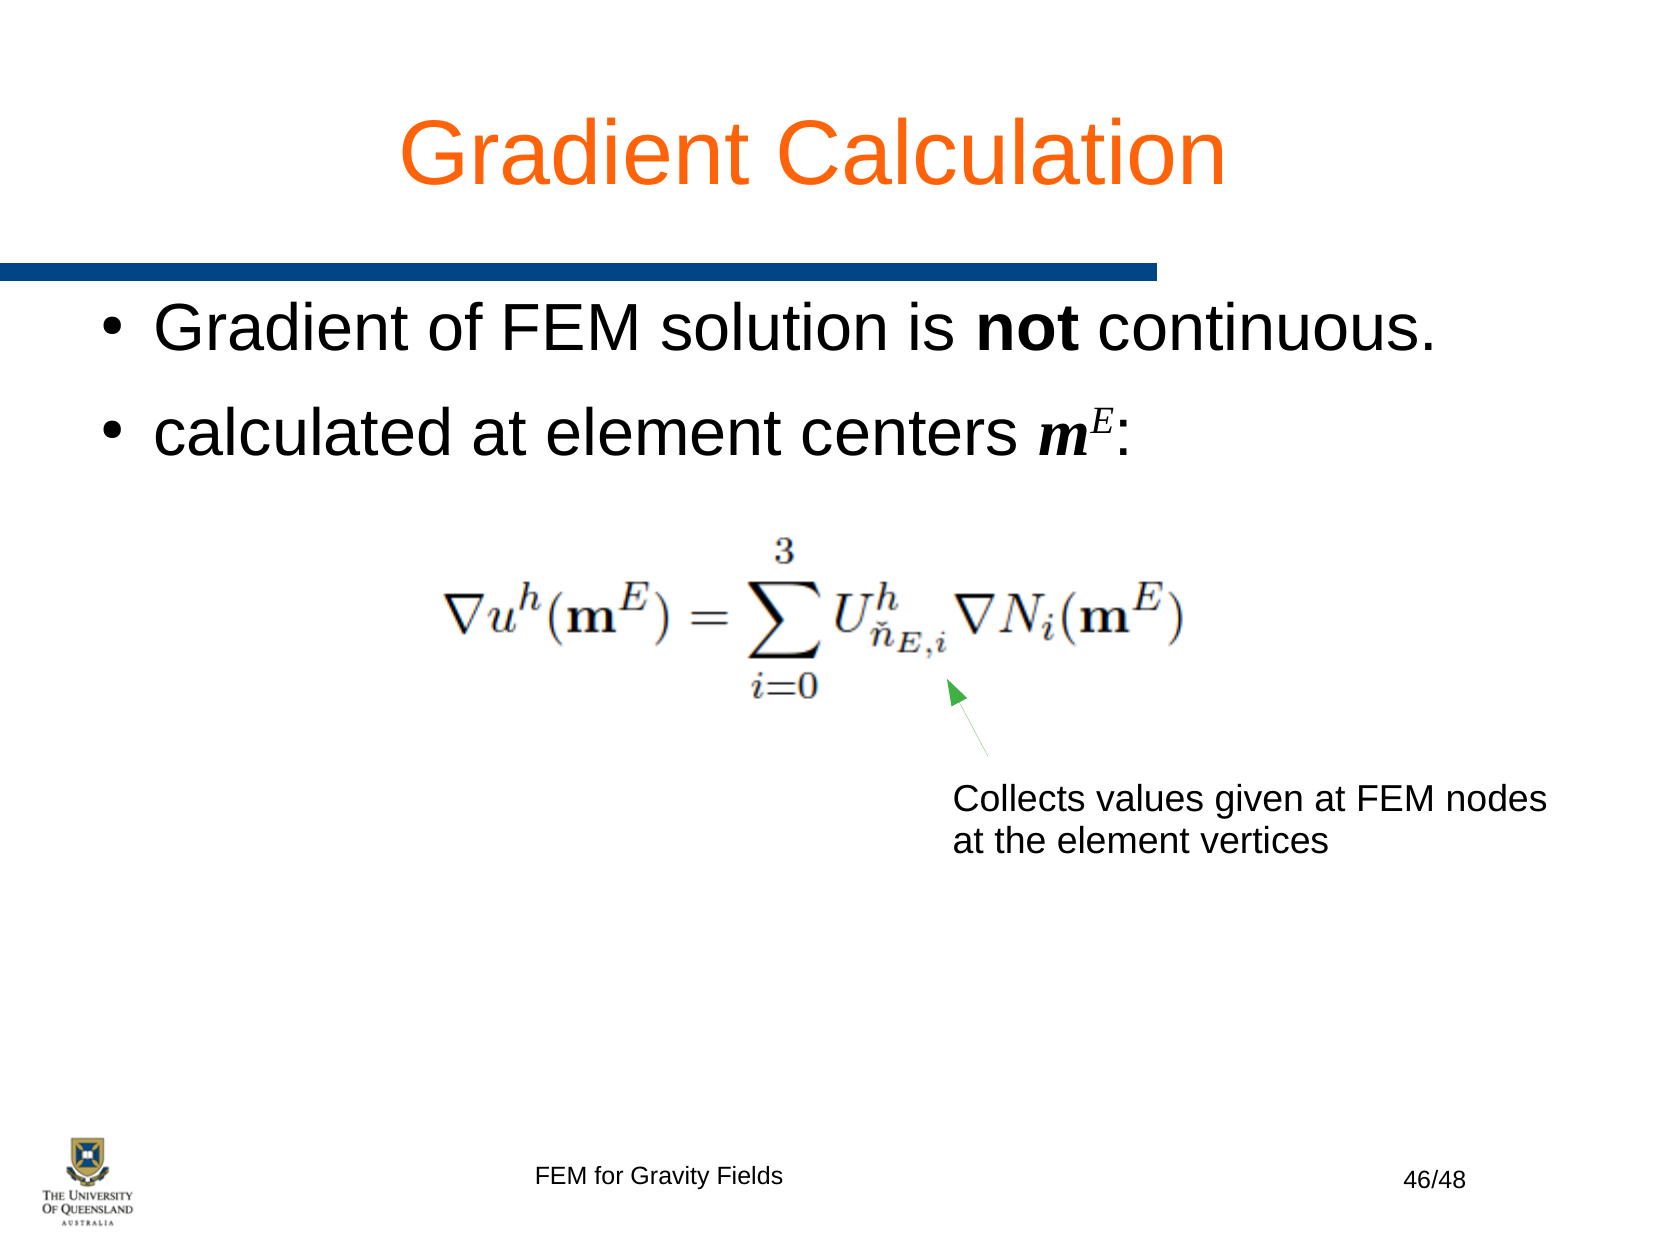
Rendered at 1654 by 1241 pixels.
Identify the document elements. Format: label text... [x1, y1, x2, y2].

list Gradient of FEM solution is not continuous. calculated at element centers mE: [82, 290, 1571, 1010]
picture [428, 520, 1247, 711]
title Gradient Calculation [82, 49, 1571, 257]
text_box Collects values given at FEM nodes at the element vertices [937, 769, 1563, 869]
picture [35, 1133, 142, 1235]
